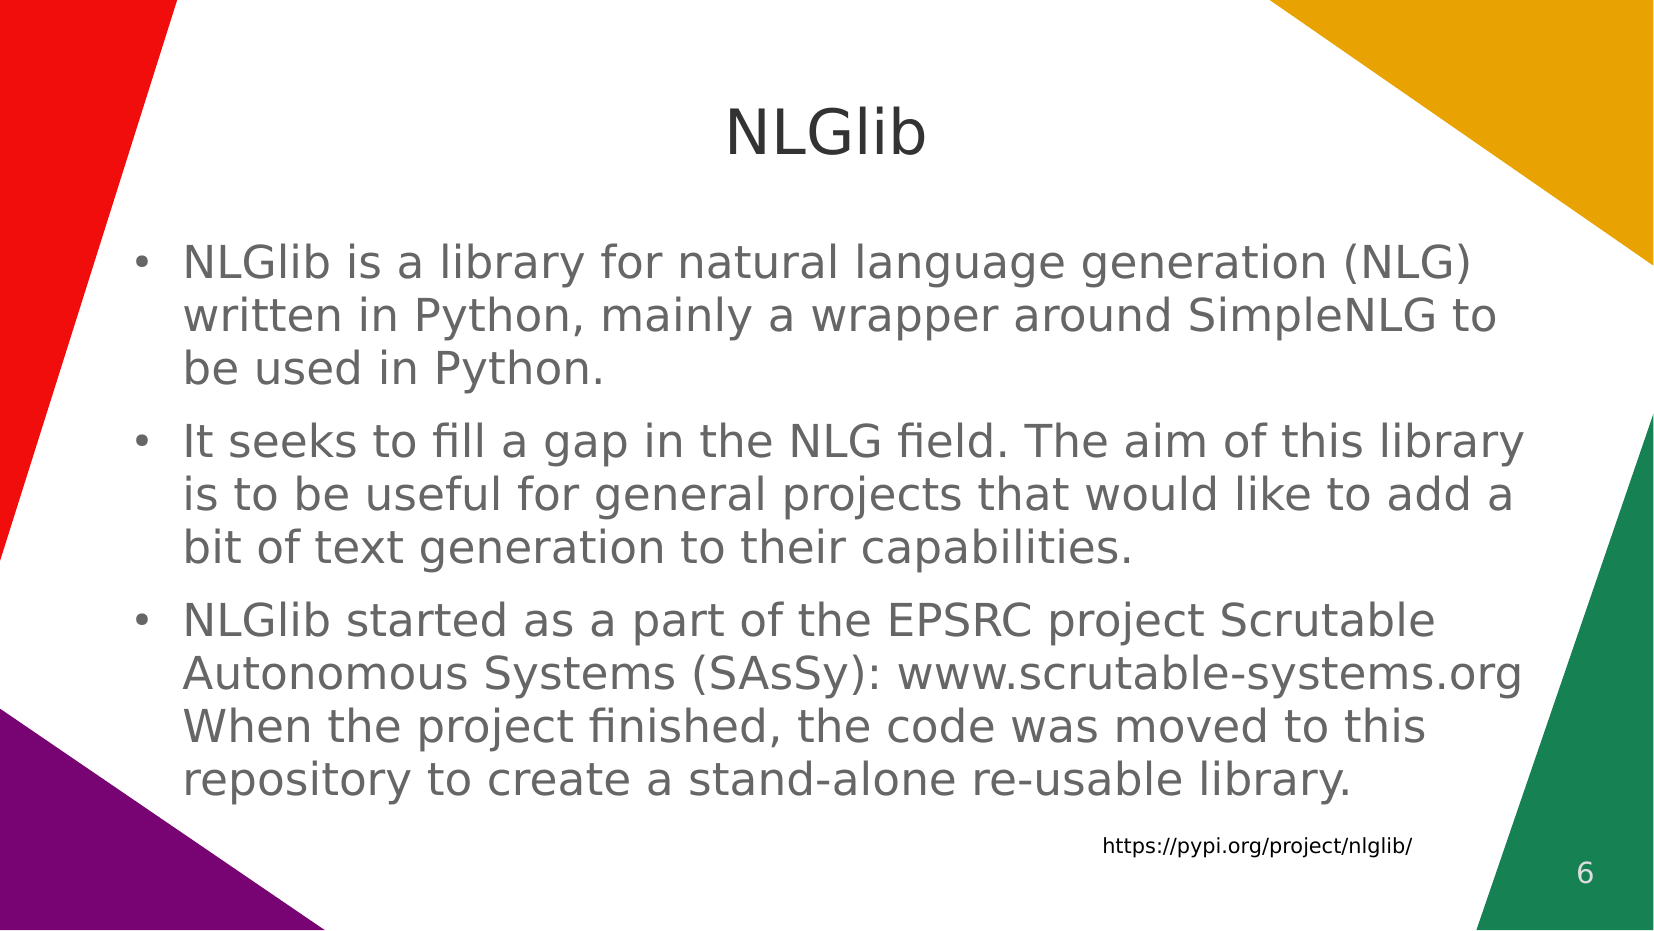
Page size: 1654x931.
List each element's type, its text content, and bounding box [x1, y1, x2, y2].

text_box https://pypi.org/project/nlglib/ [1087, 826, 1501, 866]
title NLGlib [118, 59, 1536, 207]
list NLGlib is a library for natural language generation (NLG) written in Python, mainly a wrapper around SimpleNLG to be used in Python. It seeks to fill a gap in the NLG field. The aim of this library is to be useful for general projects that would like to add a bit of text generation to their capabilities. NLGlib started as a part of the EPSRC project Scrutable Autonomous Systems (SAsSy): www.scrutable-systems.org When the project finished, the code was moved to this repository to create a stand-alone re-usable library. [118, 236, 1536, 827]
